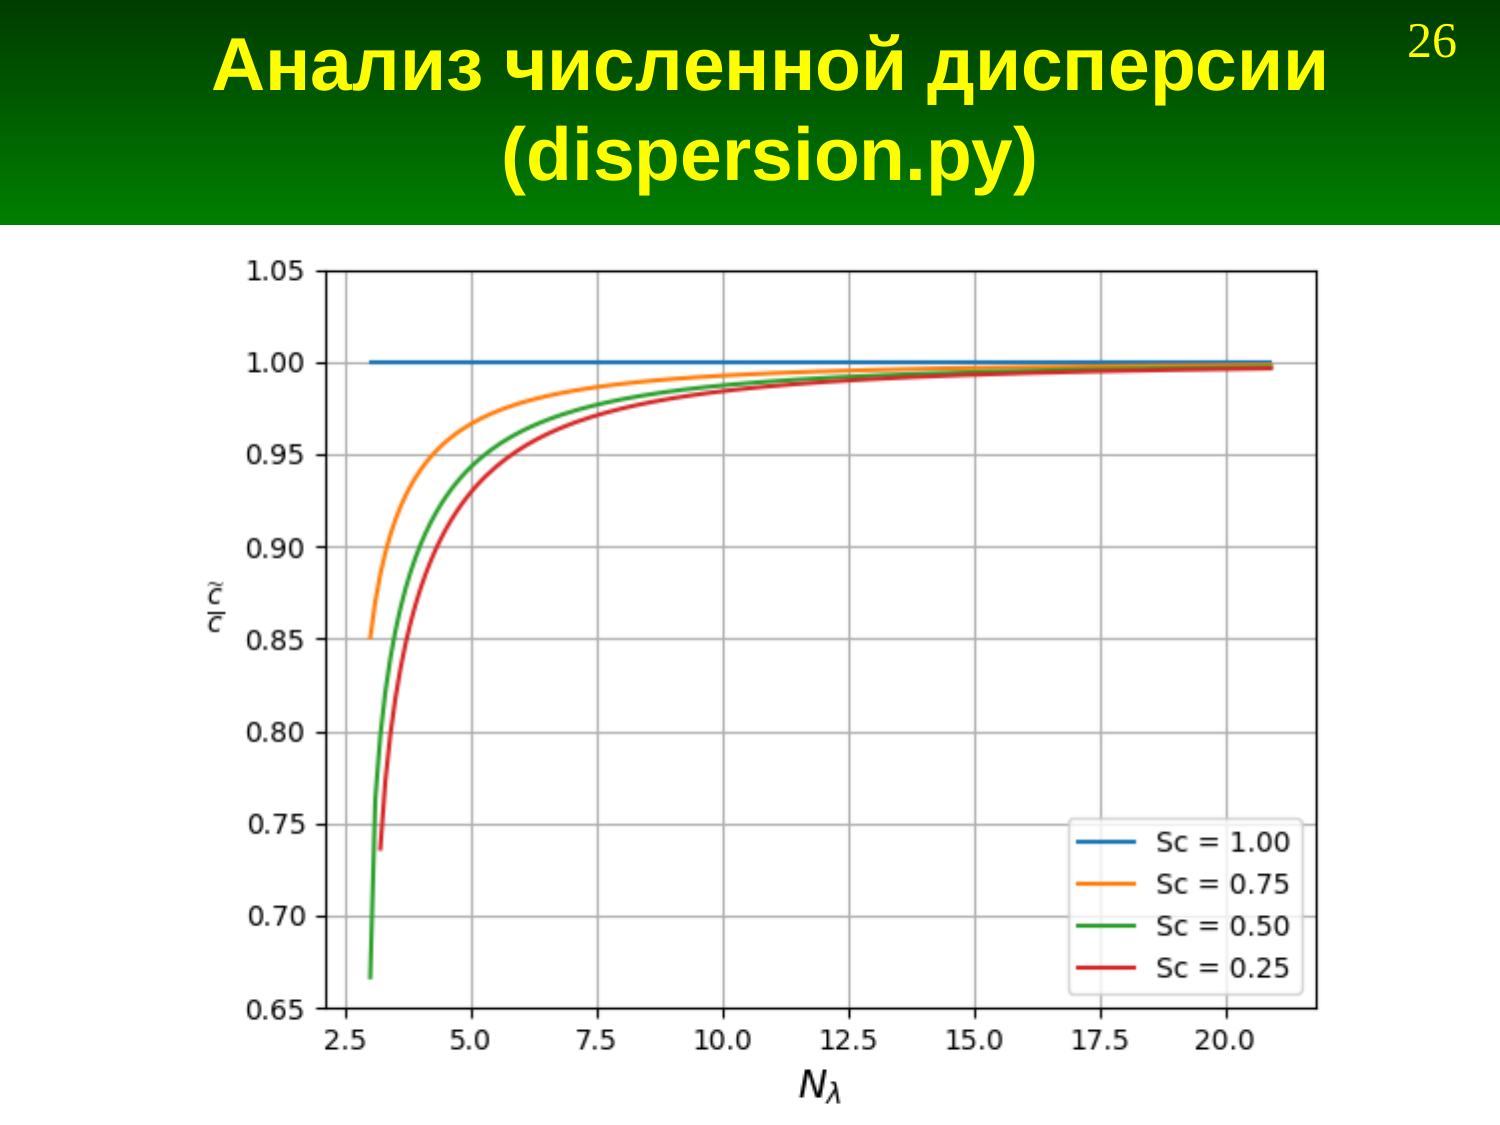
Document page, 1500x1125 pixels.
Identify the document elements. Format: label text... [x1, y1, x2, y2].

title Анализ численной дисперсии (dispersion.py) [100, 7, 1441, 204]
picture [166, 242, 1334, 1114]
